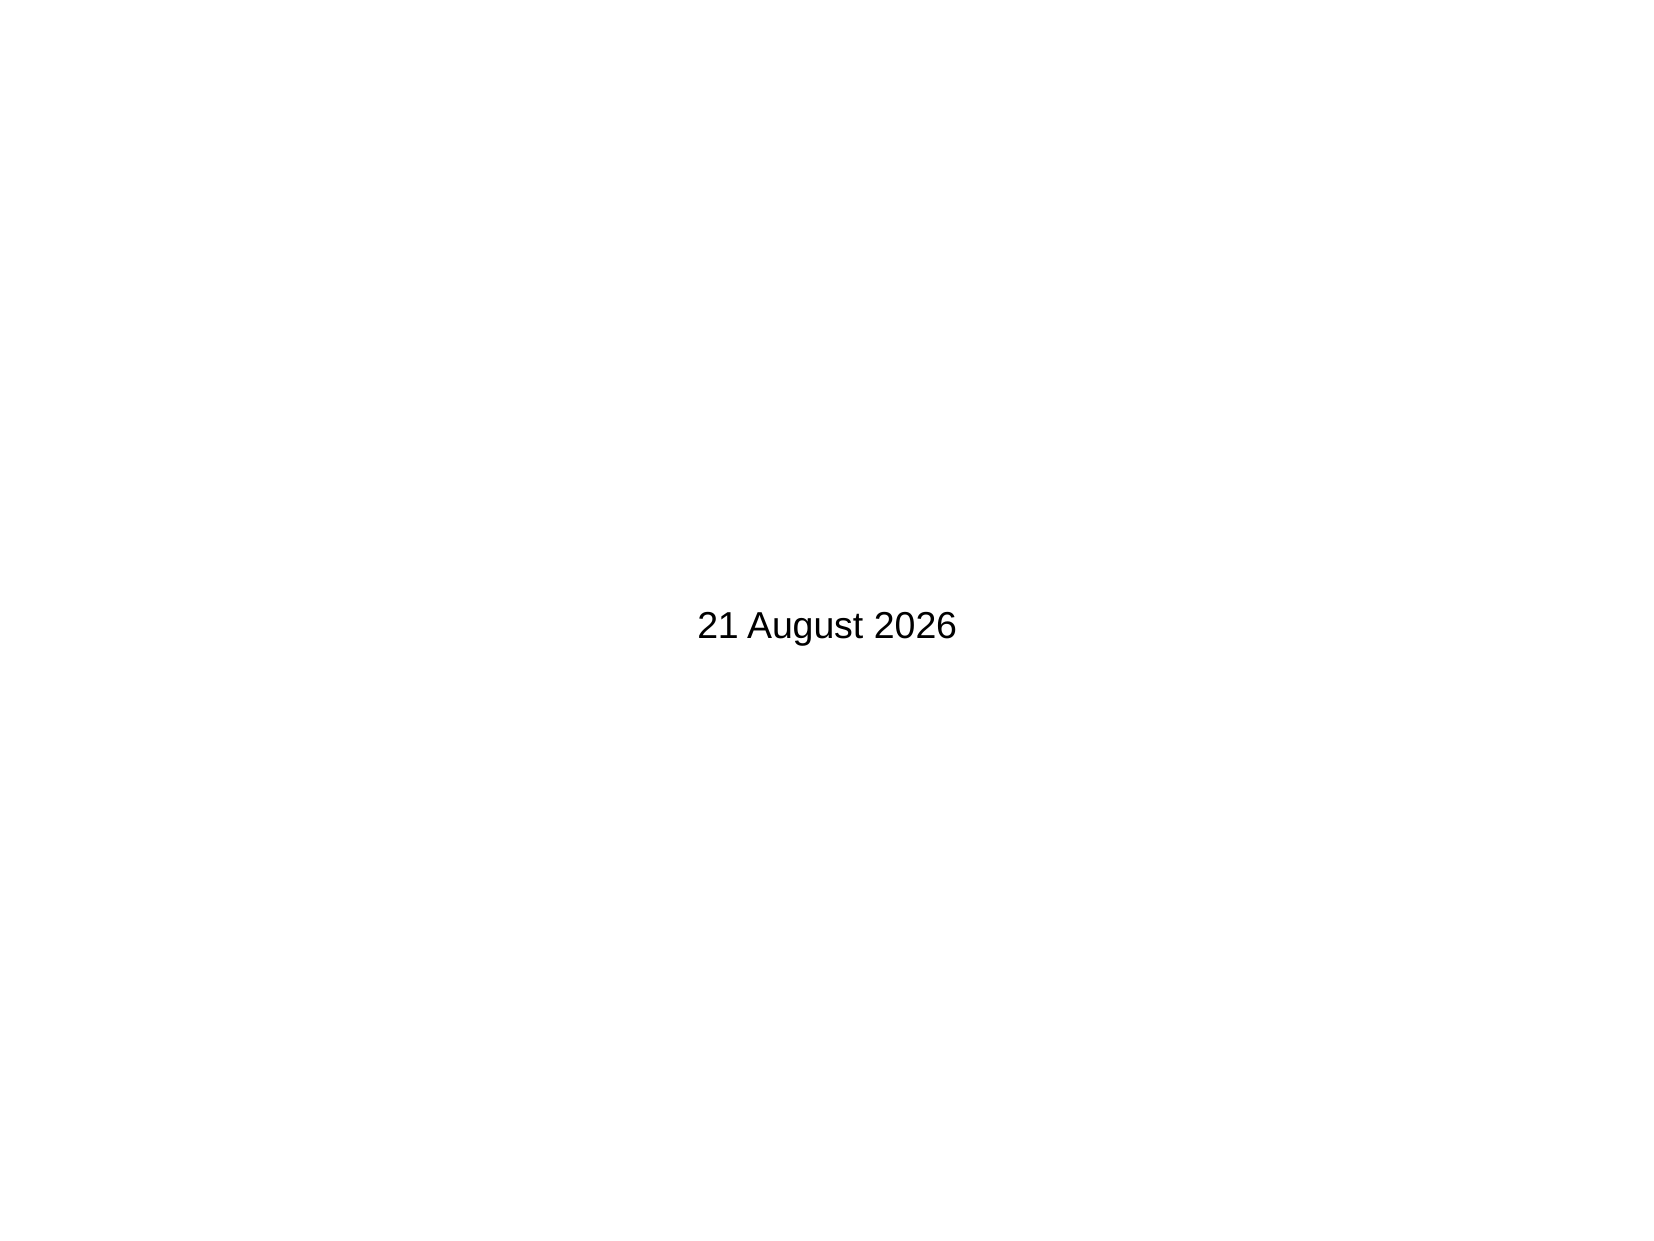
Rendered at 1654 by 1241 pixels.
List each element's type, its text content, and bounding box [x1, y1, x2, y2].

text_box 26 January 2016 [682, 597, 991, 668]
